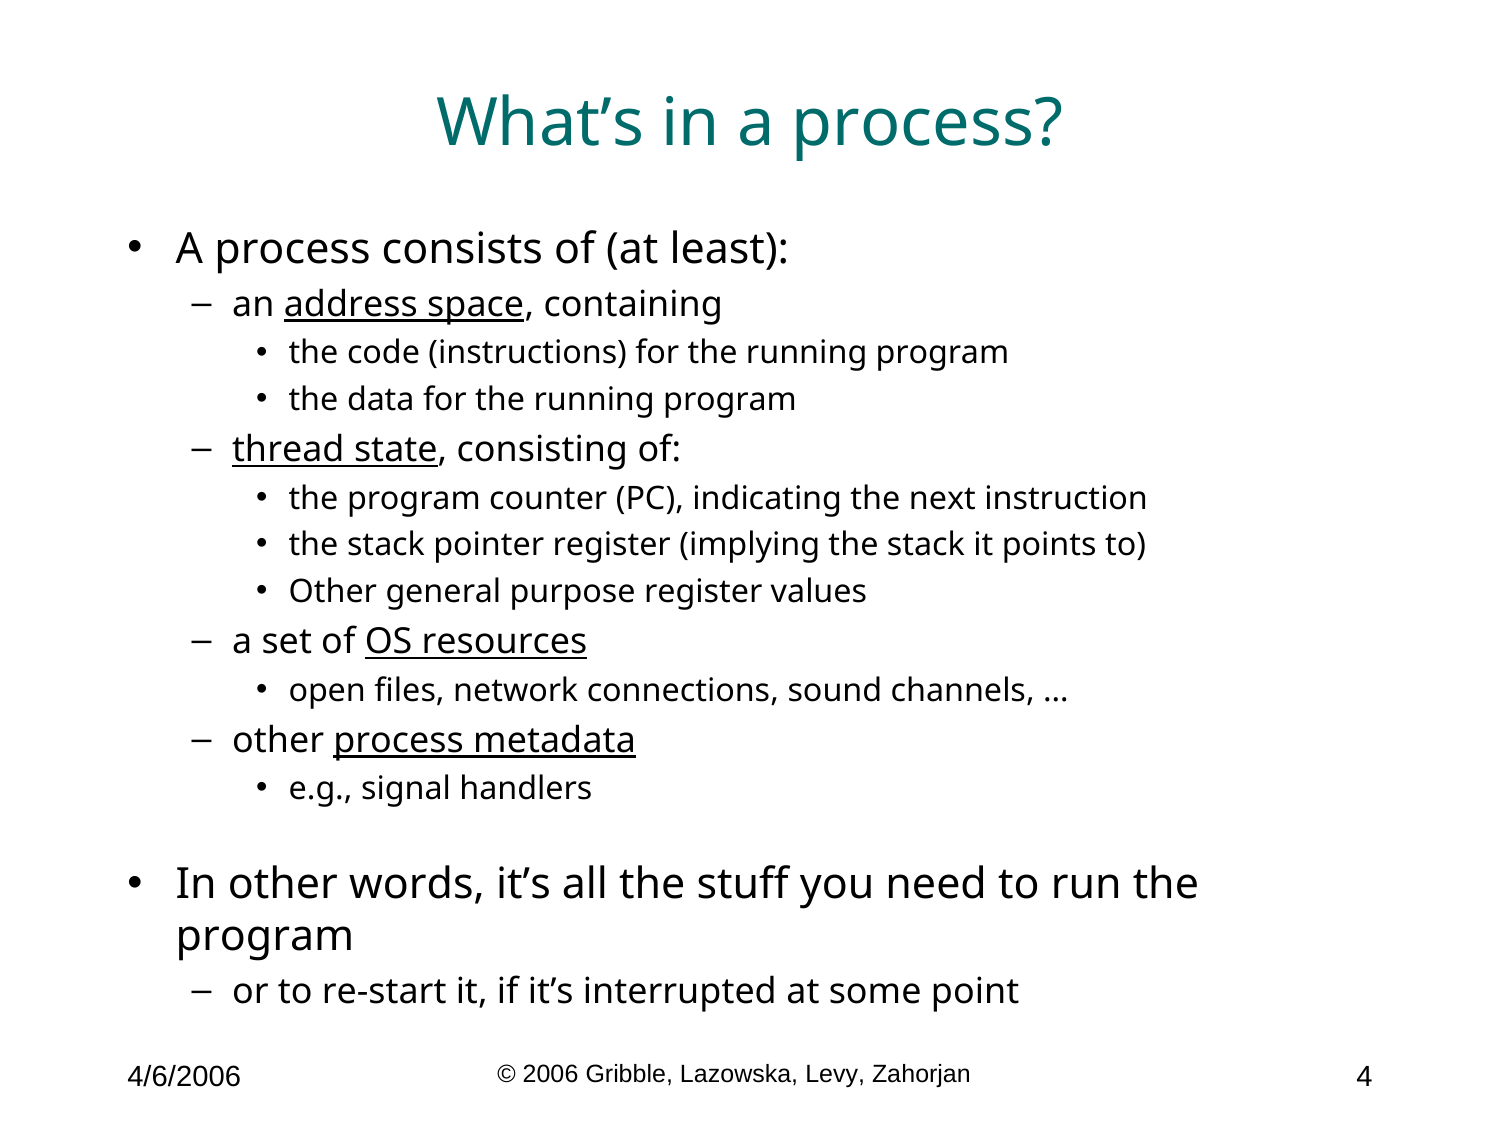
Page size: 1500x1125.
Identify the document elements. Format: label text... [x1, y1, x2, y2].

list A process consists of (at least): an address space, containing the code (instructions) for the running program the data for the running program thread state, consisting of: the program counter (PC), indicating the next instruction the stack pointer register (implying the stack it points to) Other general purpose register values a set of OS resources open files, network connections, sound channels, … other process metadata e.g., signal handlers In other words, it’s all the stuff you need to run the program or to re-start it, if it’s interrupted at some point [112, 212, 1388, 1025]
title What’s in a process? [112, 62, 1388, 175]
